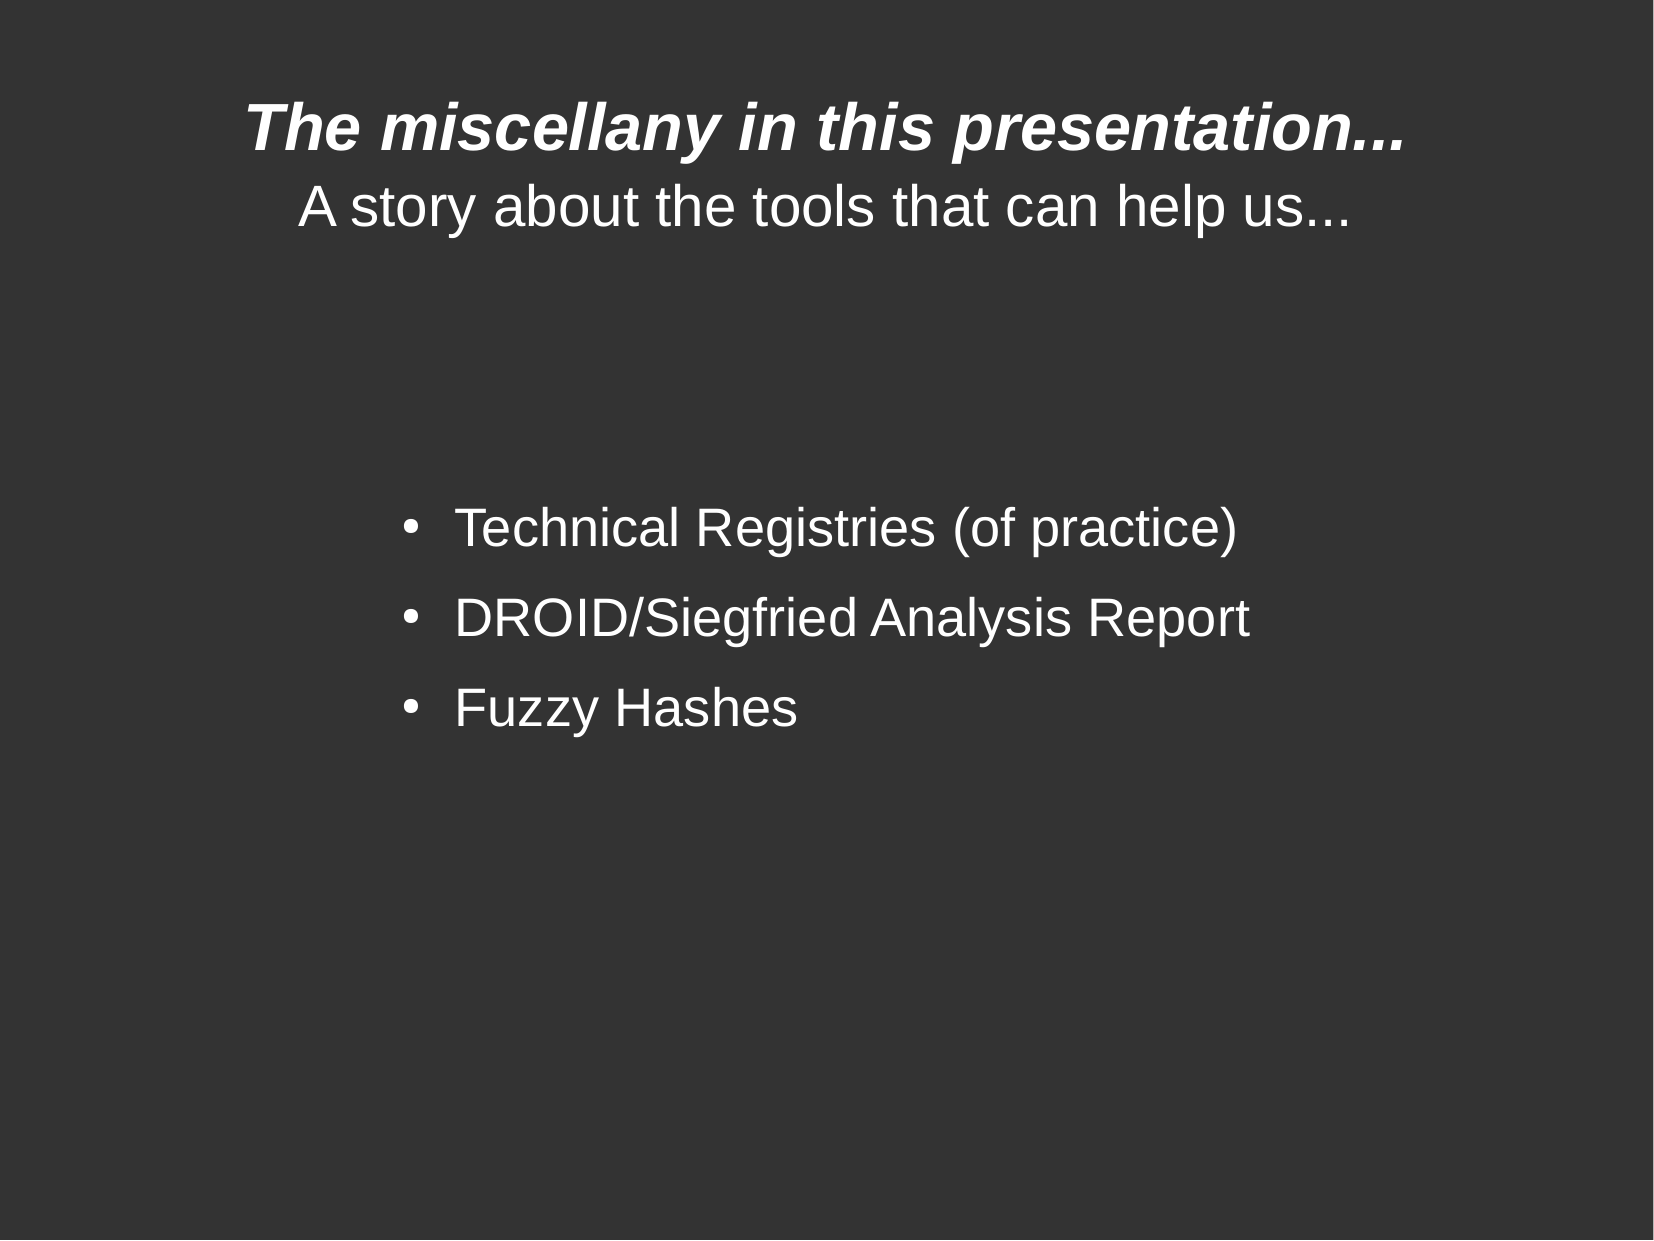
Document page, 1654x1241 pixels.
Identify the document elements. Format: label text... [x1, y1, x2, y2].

title The miscellany in this presentation... A story about the tools that can help us... [82, 55, 1571, 263]
list Technical Registries (of practice) DROID/Siegfried Analysis Report Fuzzy Hashes [383, 497, 1317, 782]
